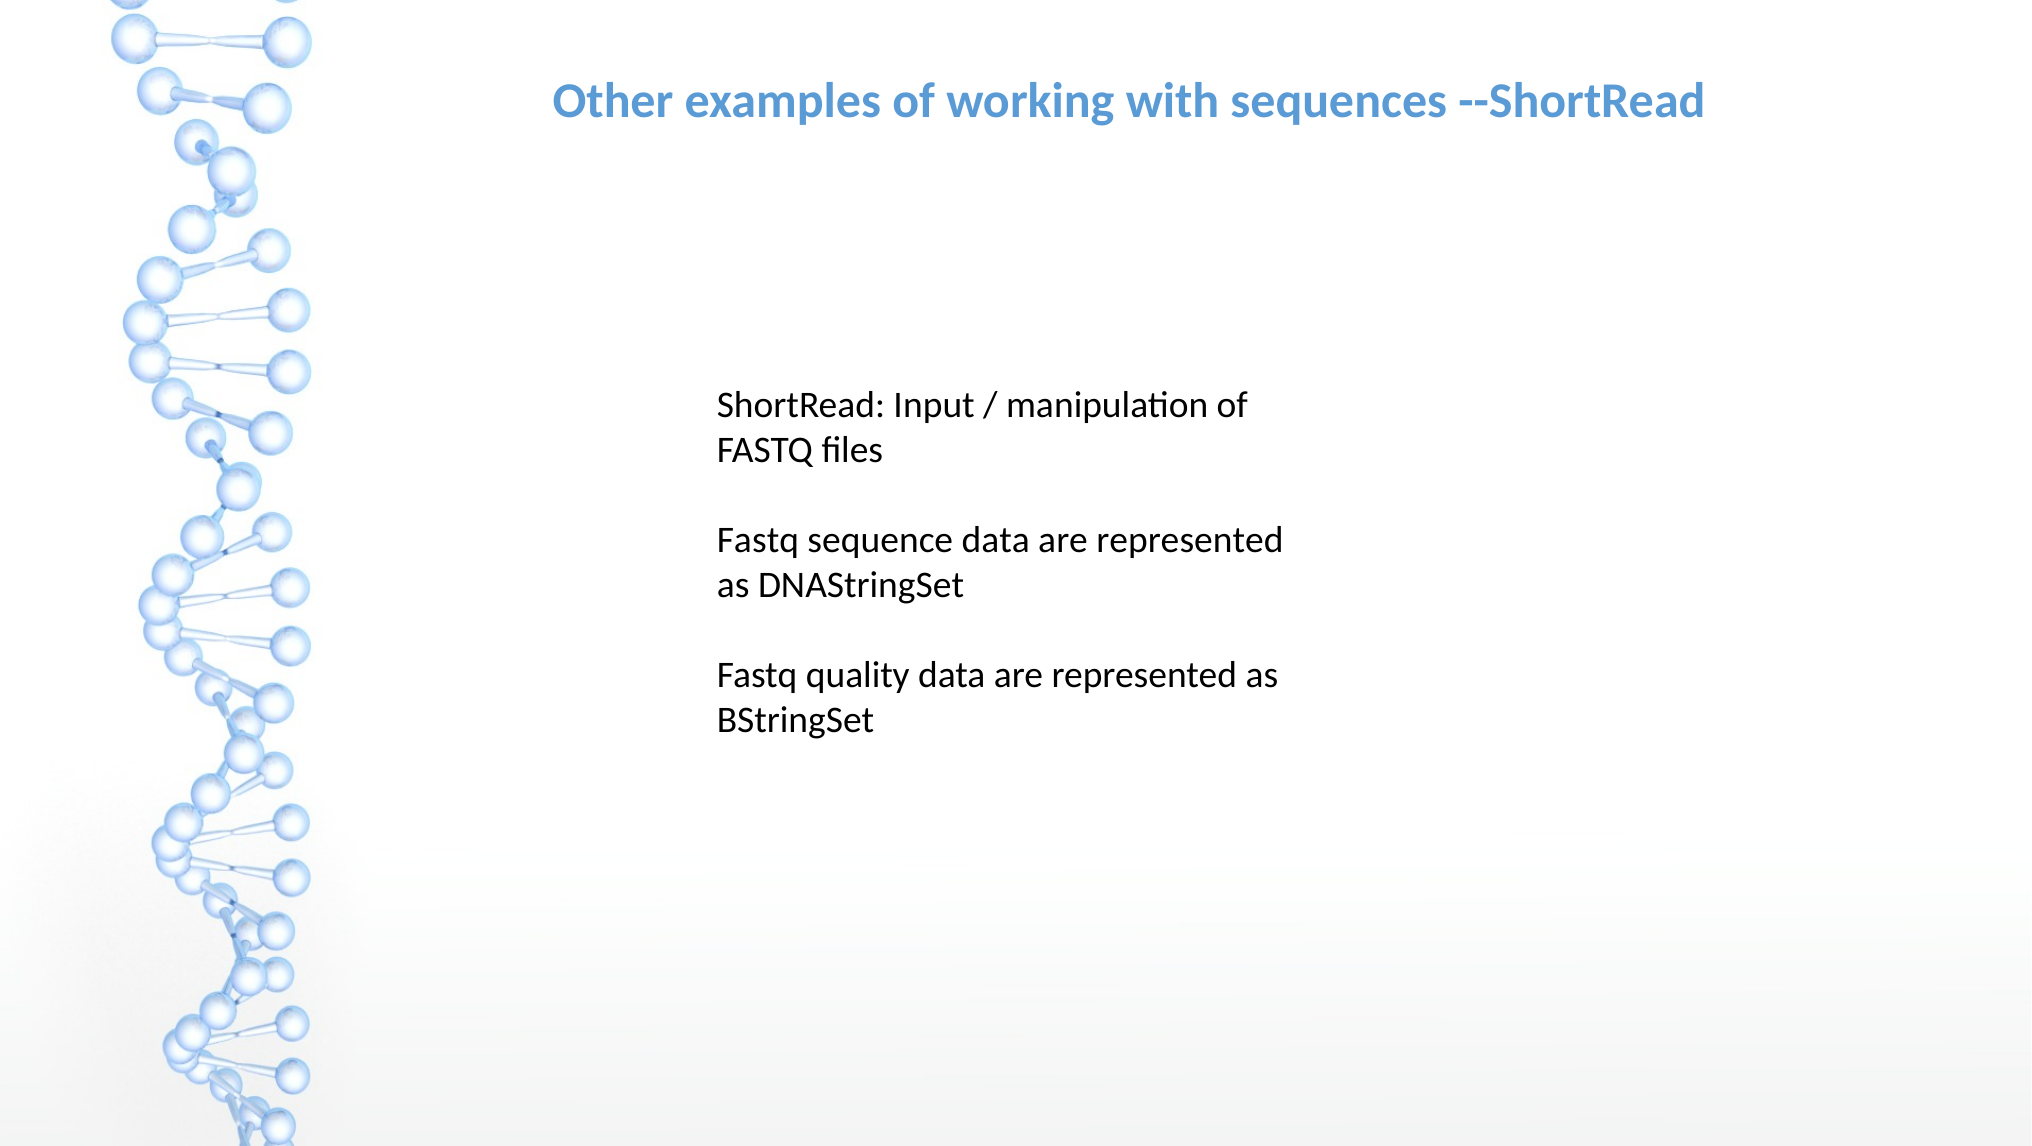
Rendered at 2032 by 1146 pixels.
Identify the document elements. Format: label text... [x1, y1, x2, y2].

text_box Other examples of working with sequences --ShortRead [537, 59, 1733, 136]
text_box ShortRead: Input / manipulation of FASTQ files Fastq sequence data are represented as DNAStringSet Fastq quality data are represented as BStringSet [701, 372, 1308, 751]
